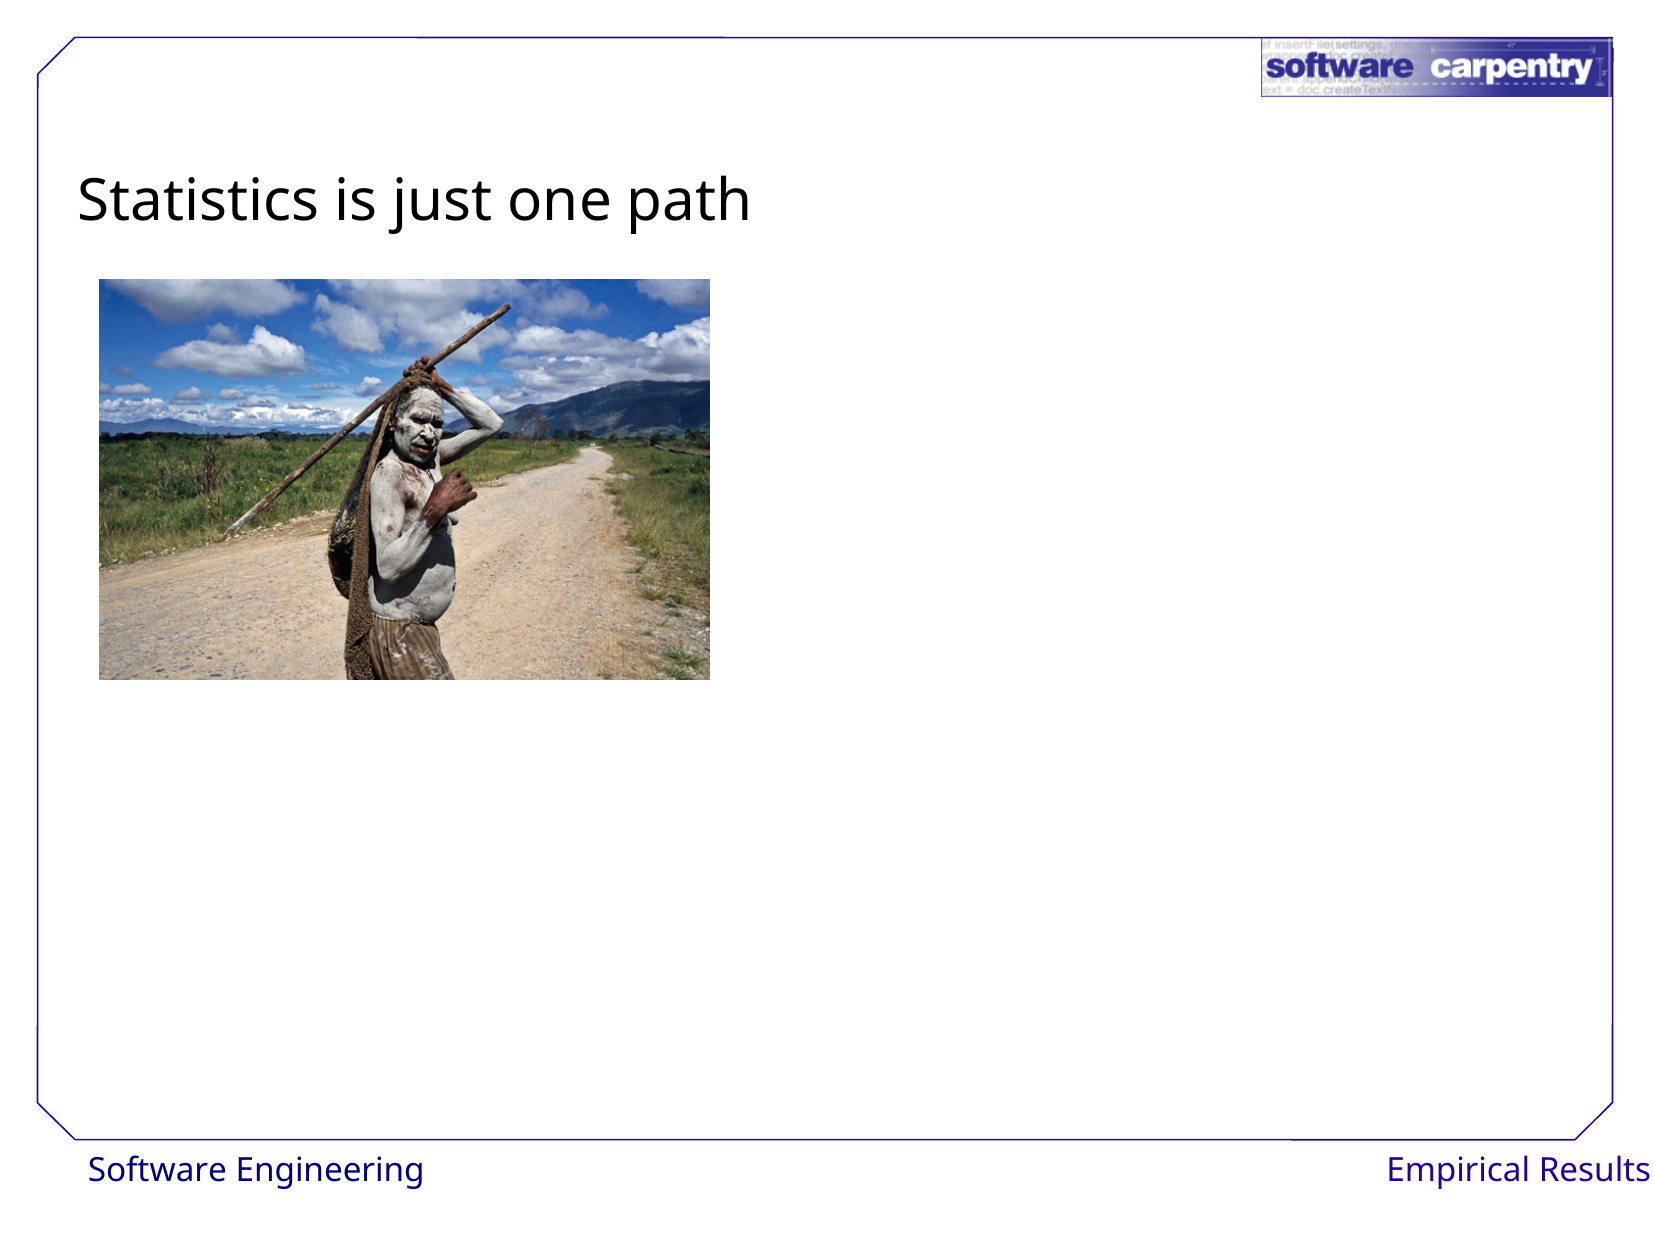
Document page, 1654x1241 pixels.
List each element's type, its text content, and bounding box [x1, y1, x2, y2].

picture [1261, 39, 1613, 97]
text_box Statistics is just one path [62, 119, 918, 240]
picture [99, 279, 710, 680]
